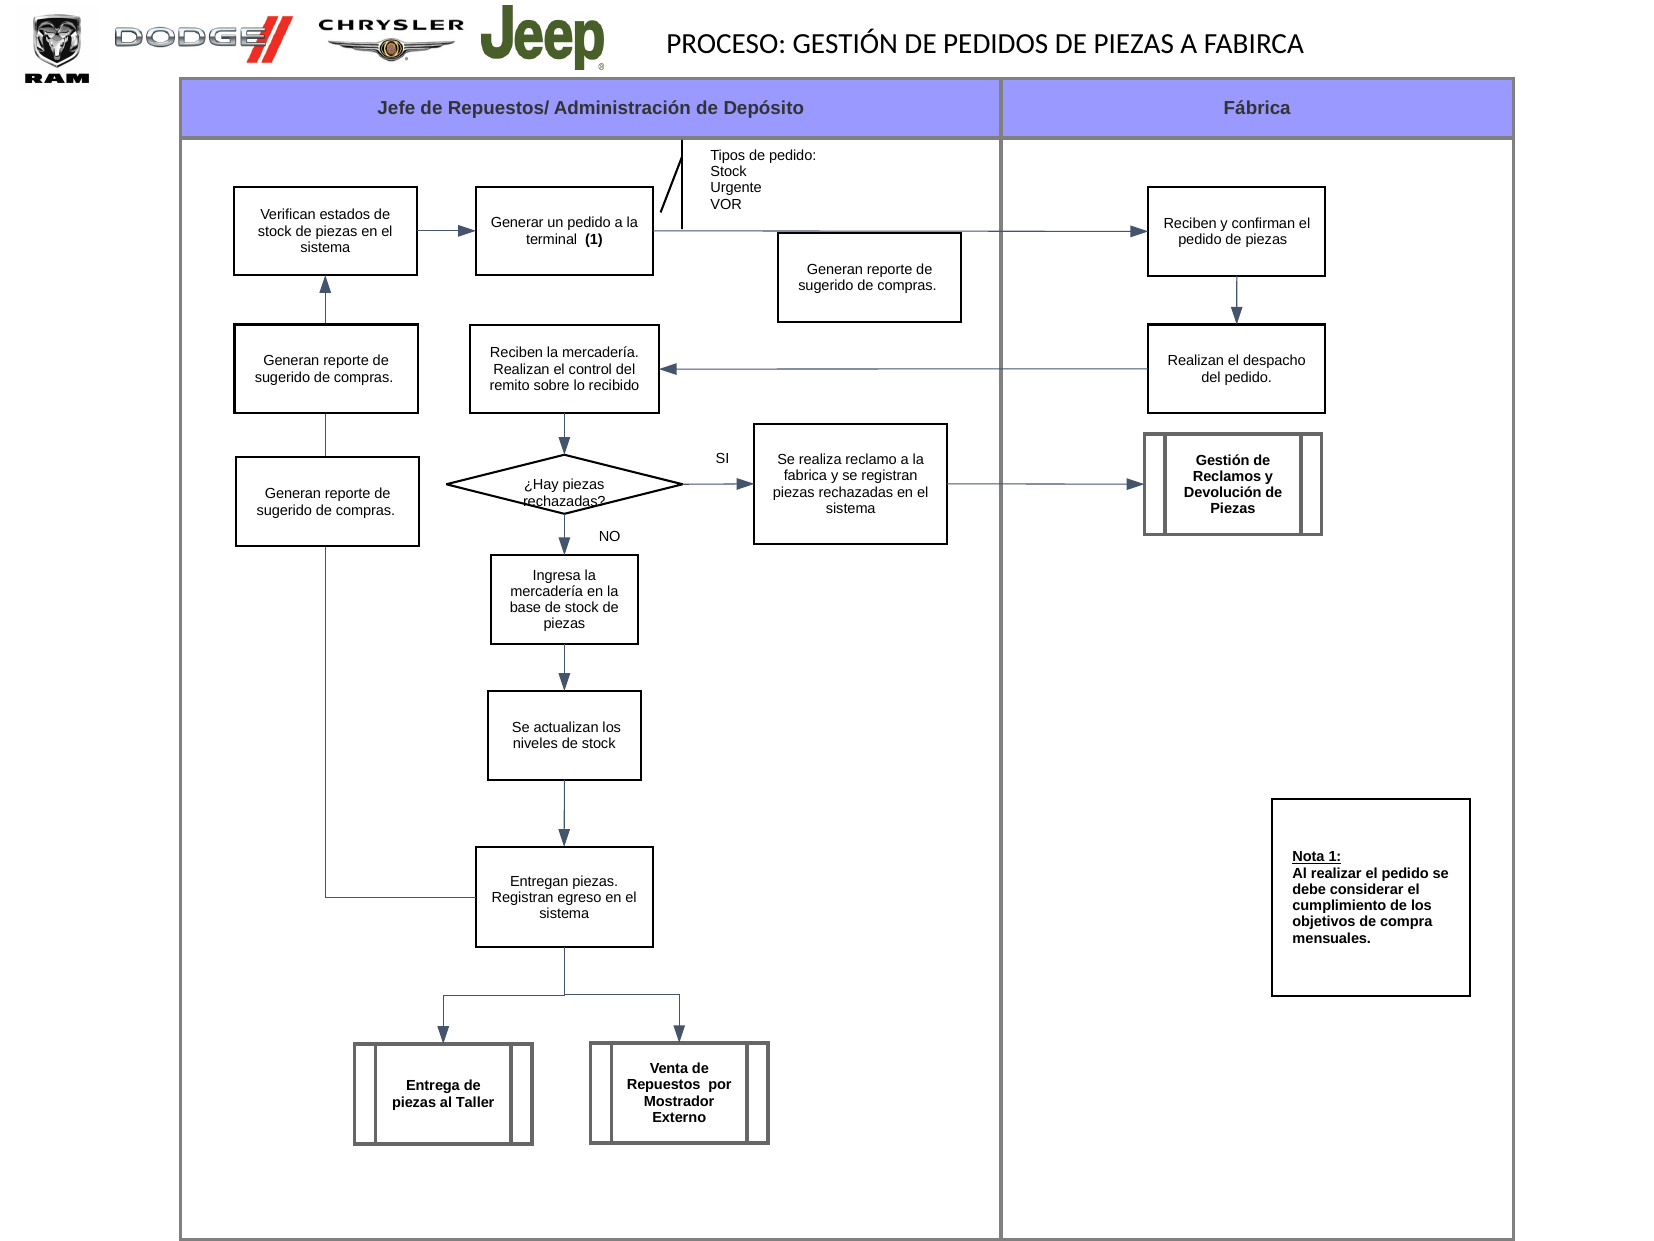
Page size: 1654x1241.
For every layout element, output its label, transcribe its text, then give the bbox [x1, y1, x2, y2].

text_box Tipos de pedido: Stock Urgente VOR [694, 140, 833, 229]
text_box Venta de Repuestos por Mostrador Externo [591, 1042, 768, 1144]
text_box Nota 1: Al realizar el pedido se debe considerar el cumplimiento de los objetivos de compra mensuales. [1271, 798, 1470, 997]
text_box Realizan el despacho del pedido. [1148, 324, 1326, 414]
text_box Ingresa la mercadería en la base de stock de piezas [490, 555, 639, 644]
text_box Reciben la mercadería. Realizan el control del remito sobre lo recibido [469, 324, 659, 414]
text_box PROCESO: GESTIÓN DE PEDIDOS DE PIEZAS A FABIRCA [612, 16, 1359, 68]
text_box Fábrica [1000, 78, 1514, 138]
text_box Generan reporte de sugerido de compras. [777, 233, 962, 322]
text_box Generar un pedido a la terminal (1) [475, 186, 654, 276]
picture [309, 1, 473, 74]
text_box Se realiza reclamo a la fabrica y se registran piezas rechazadas en el sistema [754, 424, 947, 544]
text_box Reciben y confirman el pedido de piezas [1148, 187, 1326, 276]
text_box Jefe de Repuestos/ Administración de Depósito [180, 78, 1000, 138]
text_box NO [583, 520, 637, 568]
text_box ¿Hay piezas rechazadas? [446, 454, 682, 514]
text_box Entregan piezas. Registran egreso en el sistema [475, 846, 653, 948]
text_box Verifican estados de stock de piezas en el sistema [233, 186, 417, 276]
text_box SI [695, 443, 750, 491]
text_box Gestión de Reclamos y Devolución de Piezas [1144, 434, 1322, 535]
picture [16, 5, 98, 92]
picture [115, 8, 295, 66]
text_box Entrega de piezas al Taller [355, 1043, 532, 1145]
picture [481, 5, 604, 70]
text_box Generan reporte de sugerido de compras. [234, 324, 418, 414]
text_box Generan reporte de sugerido de compras. [236, 457, 420, 547]
text_box Se actualizan los niveles de stock [487, 690, 642, 780]
